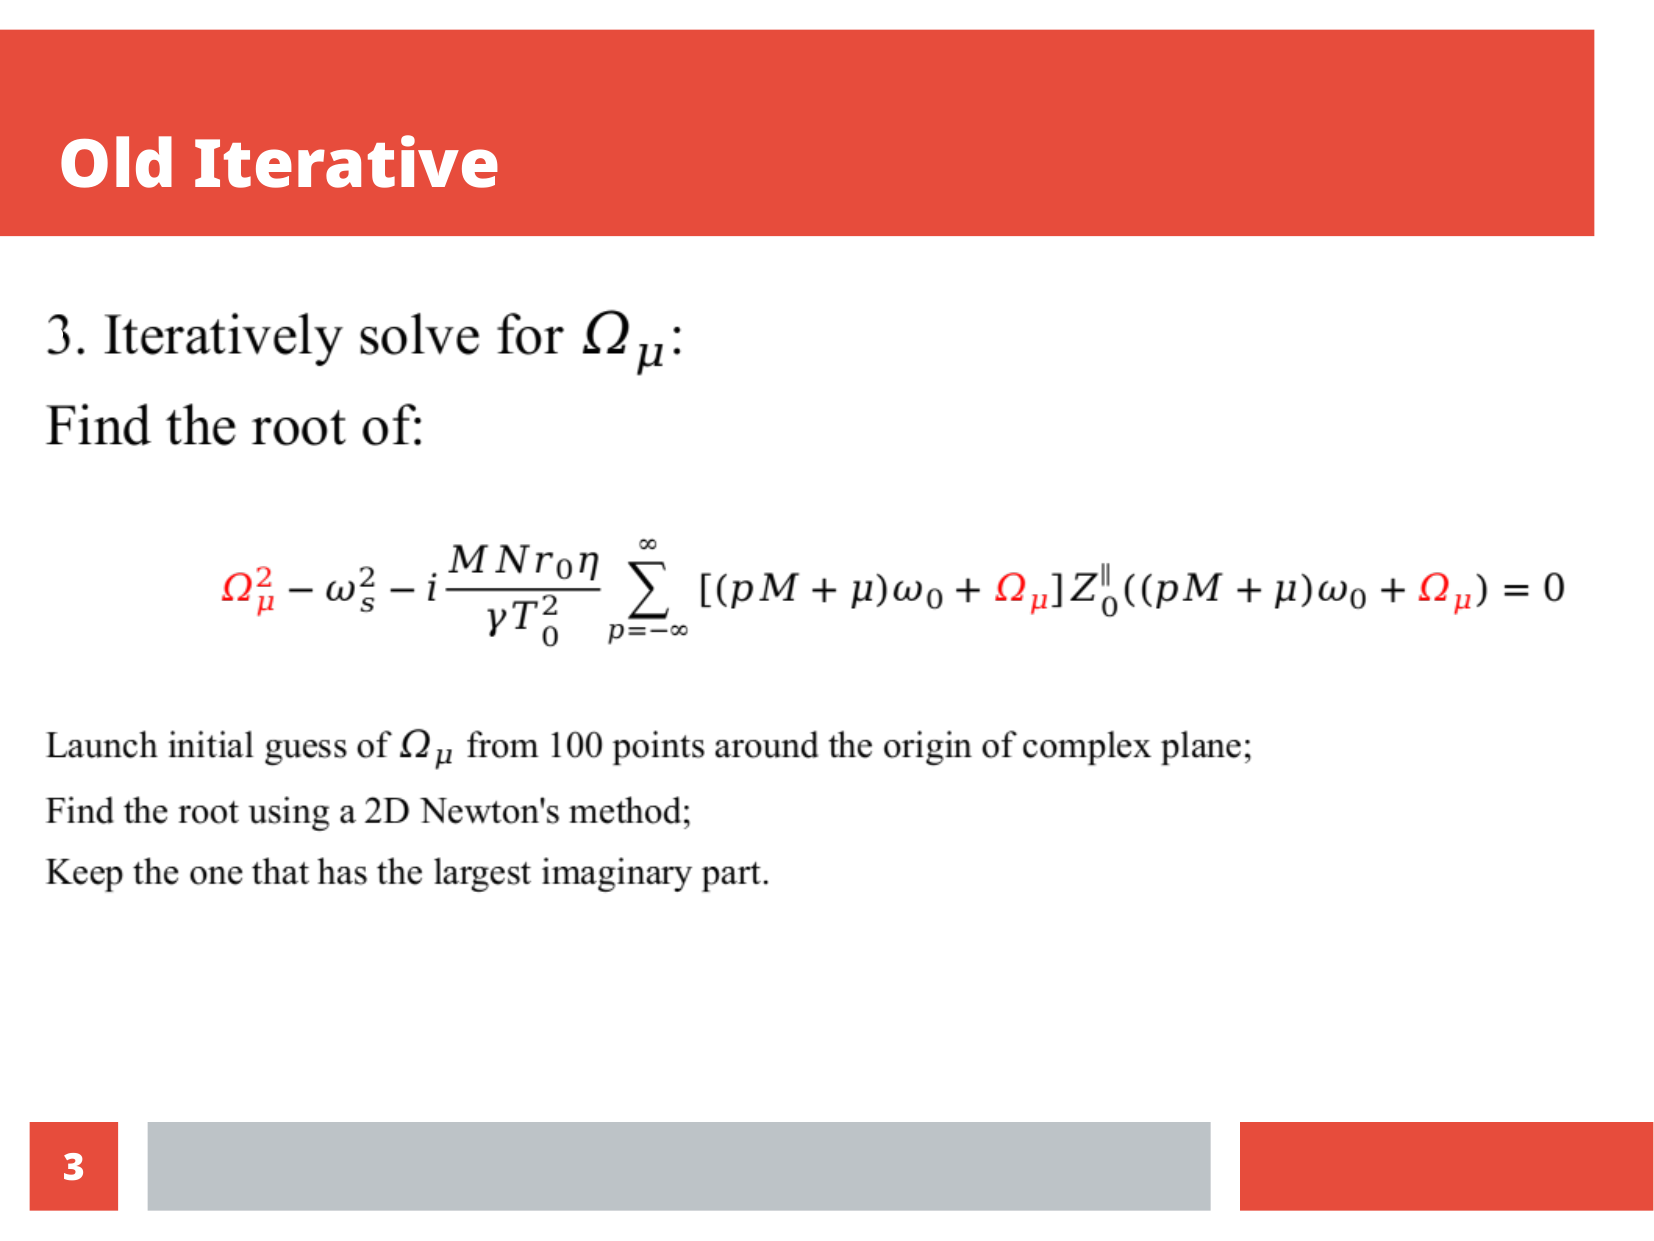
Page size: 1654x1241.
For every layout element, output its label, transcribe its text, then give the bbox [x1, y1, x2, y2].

title Old Iterative [59, 59, 1595, 207]
list [30, 299, 1654, 1014]
